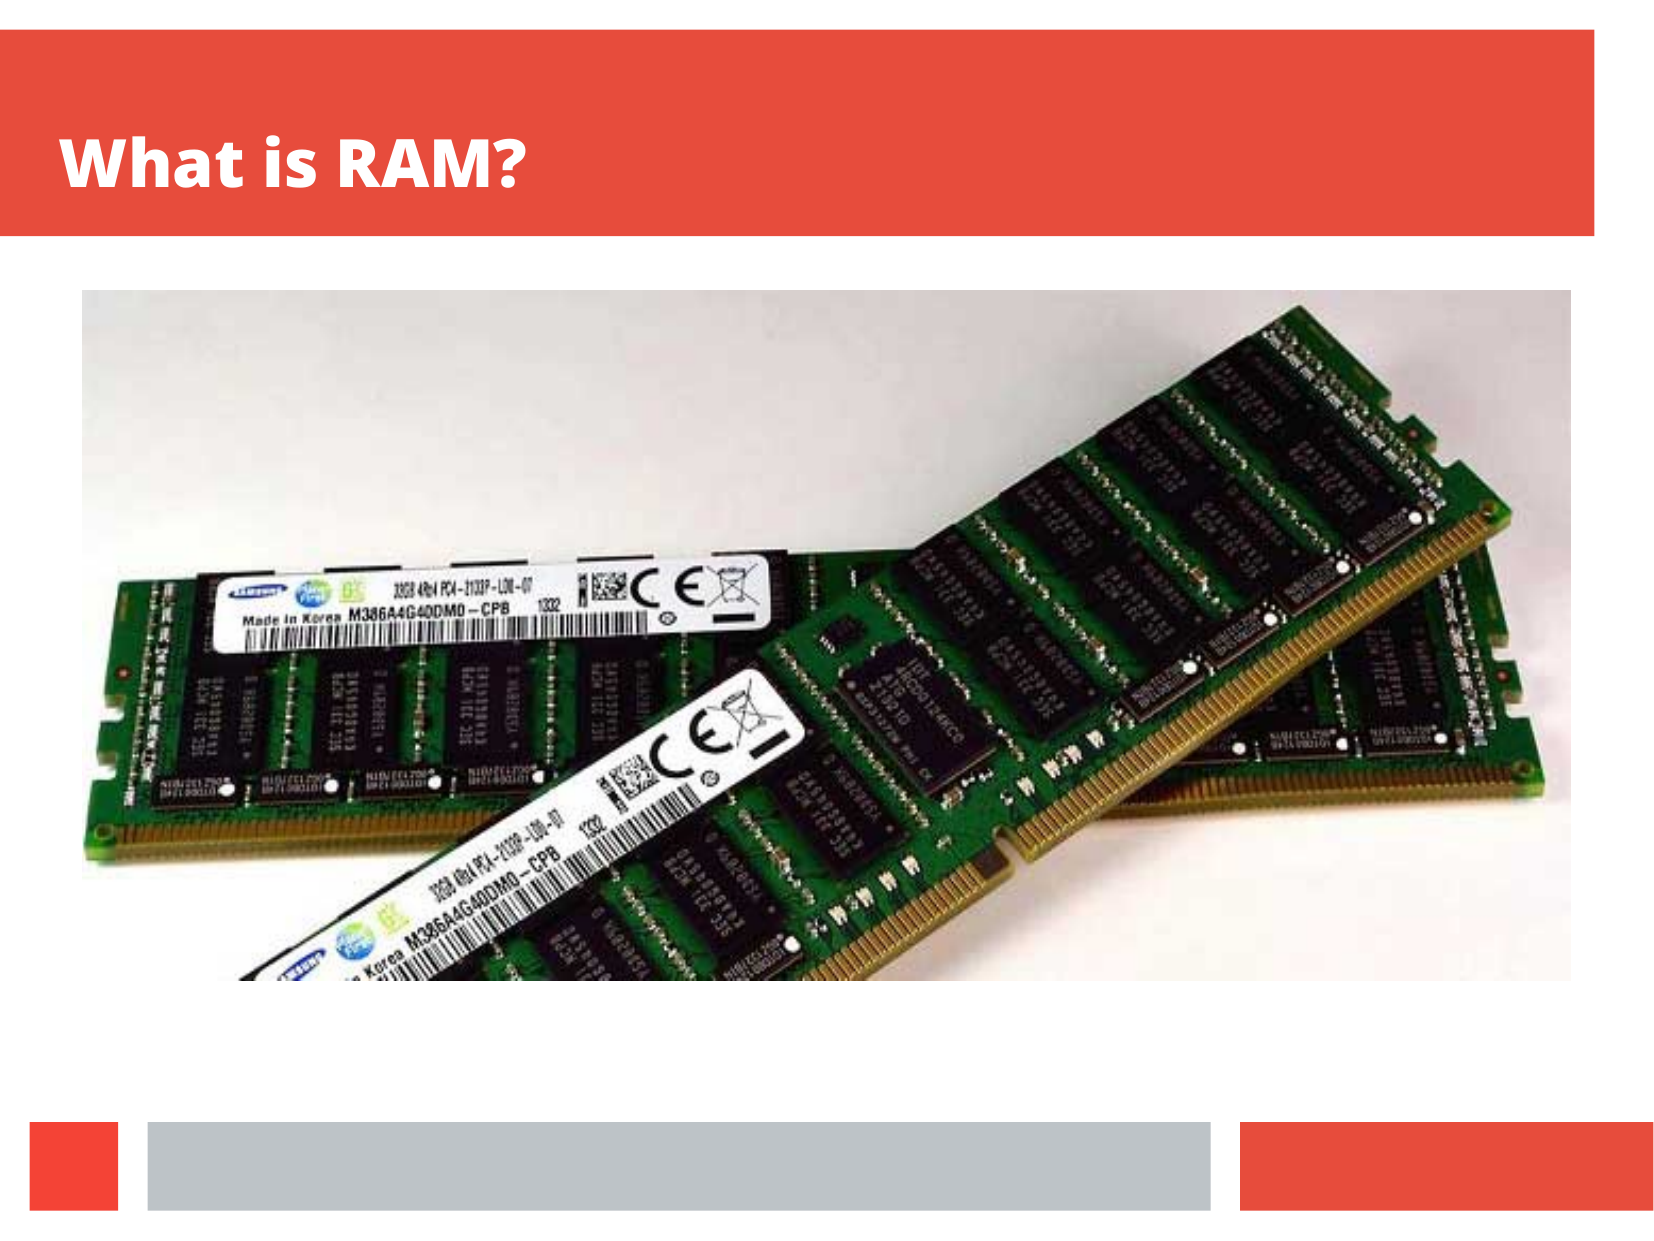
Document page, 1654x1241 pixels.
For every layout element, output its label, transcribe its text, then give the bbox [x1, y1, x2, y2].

title What is RAM? [59, 59, 1595, 207]
picture [82, 290, 1571, 981]
